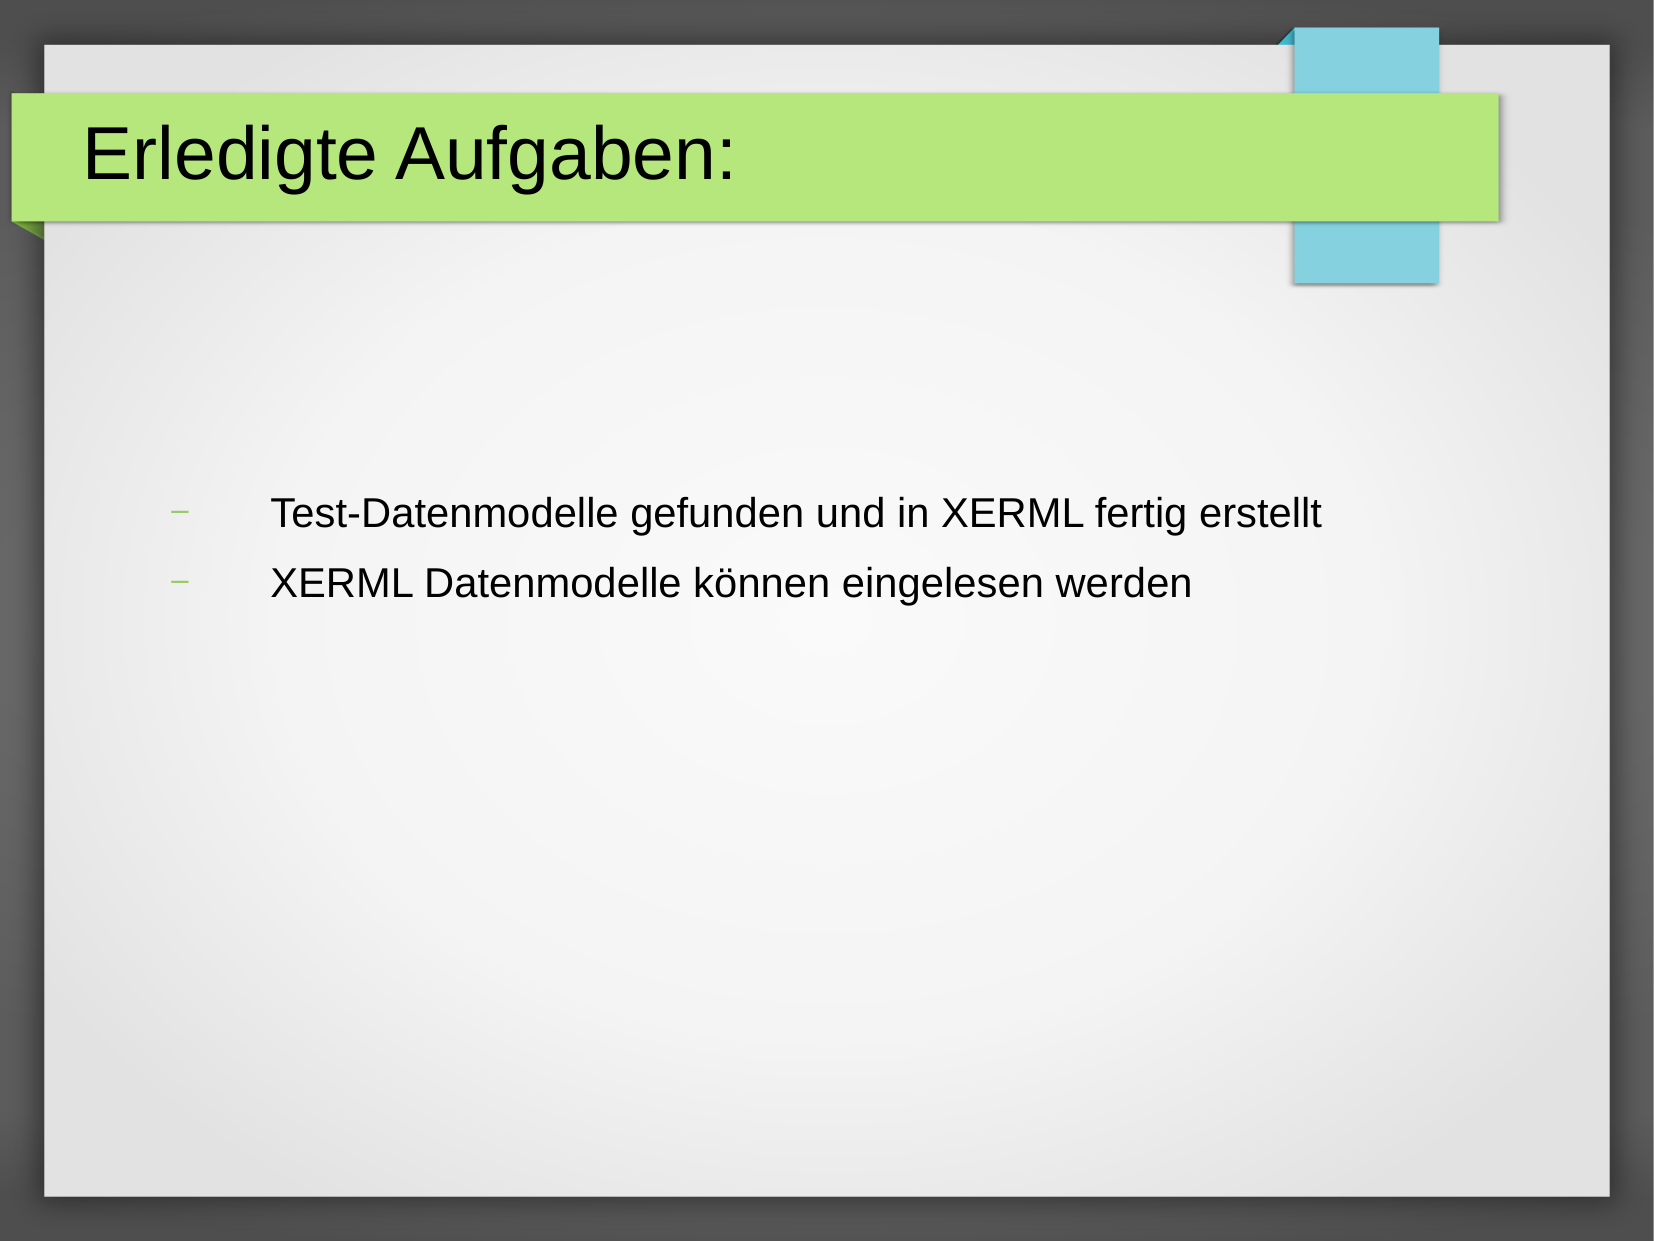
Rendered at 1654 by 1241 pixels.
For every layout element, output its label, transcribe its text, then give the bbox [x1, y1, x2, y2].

picture [0, 0, 1654, 1241]
title Erledigte Aufgaben: [82, 94, 1264, 213]
list Test-Datenmodelle gefunden und in XERML fertig erstellt XERML Datenmodelle können eingelesen werden [82, 295, 1571, 1015]
